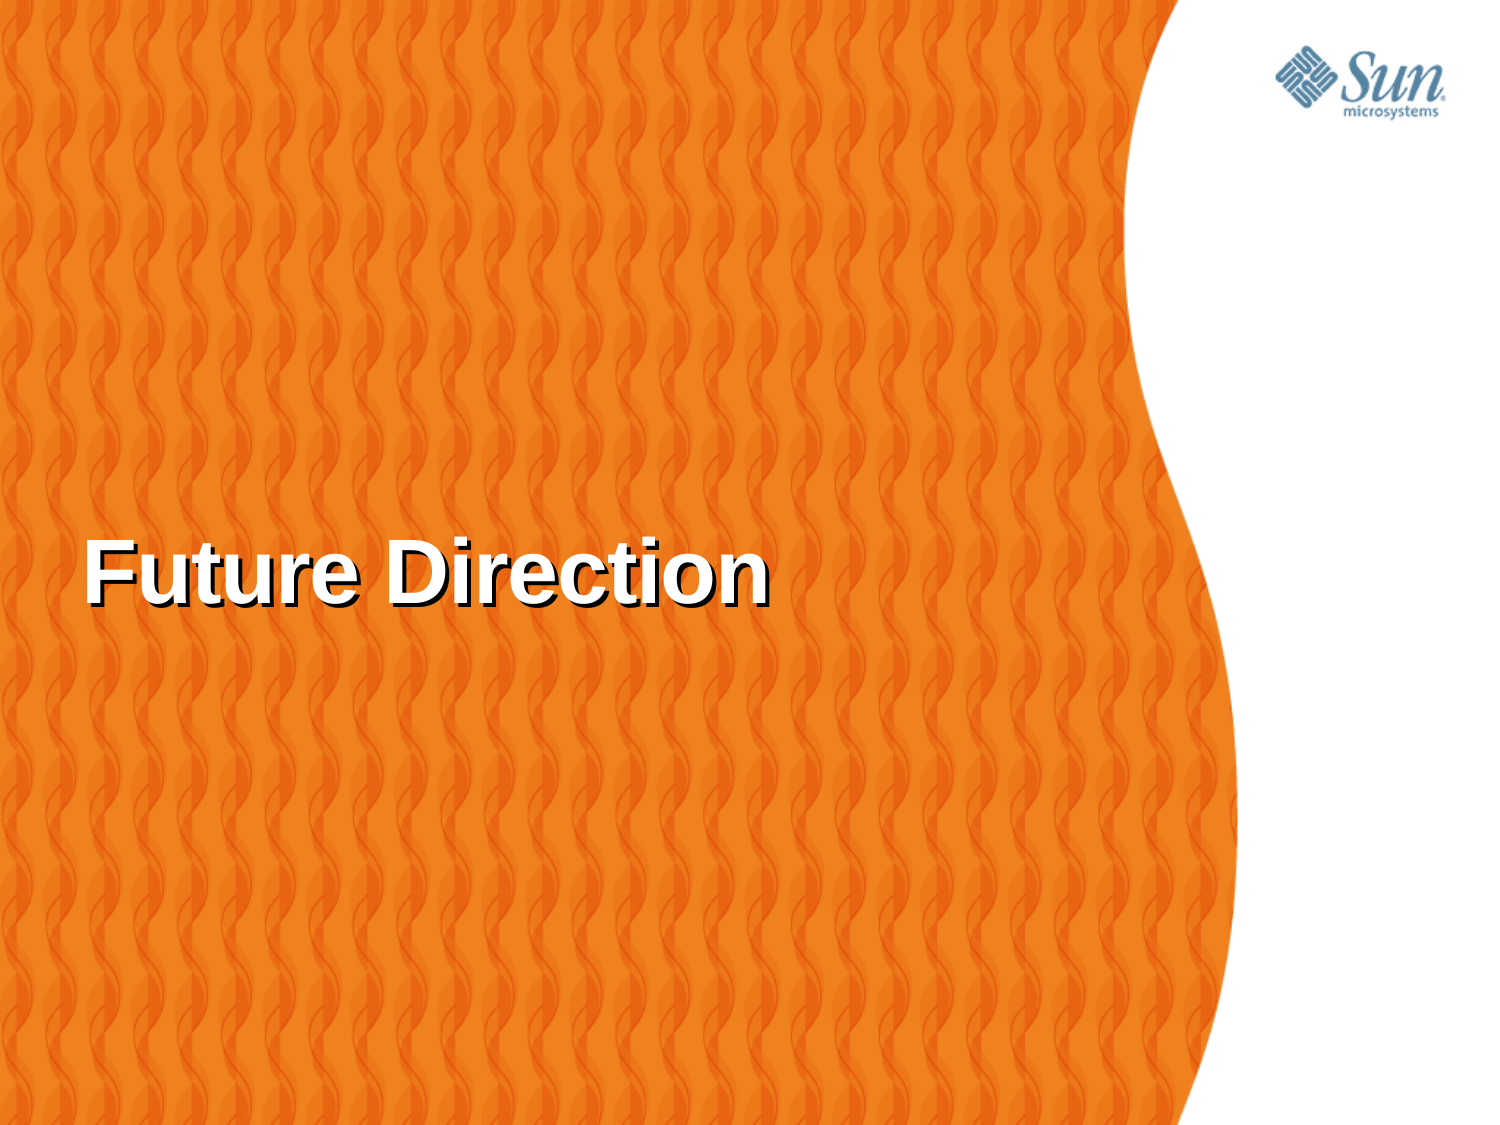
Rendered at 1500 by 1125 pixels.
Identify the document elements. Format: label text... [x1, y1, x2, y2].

title Future Direction [81, 149, 1283, 857]
picture [0, 0, 1500, 1125]
